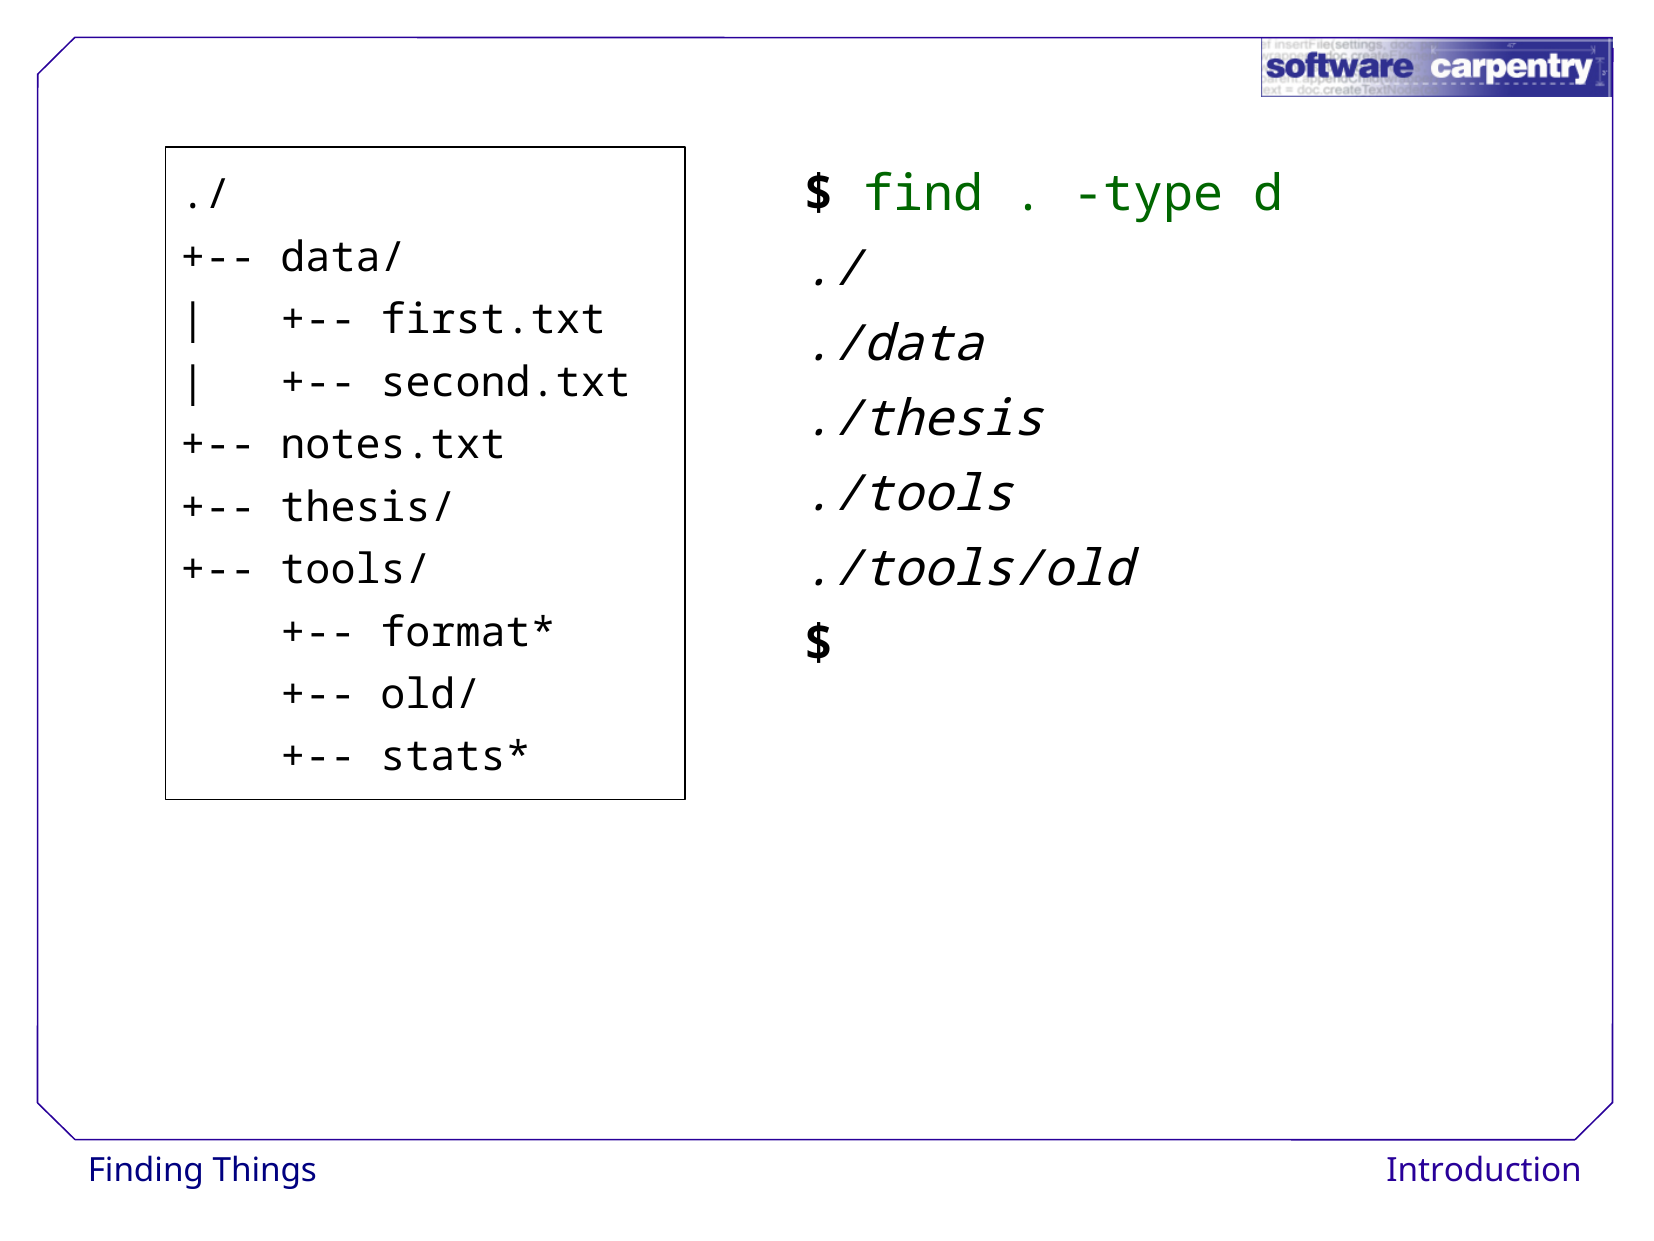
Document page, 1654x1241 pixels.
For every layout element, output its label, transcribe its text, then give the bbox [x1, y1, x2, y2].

text_box ./ +-- data/ | +-- first.txt | +-- second.txt +-- notes.txt +-- thesis/ +-- tools/ +-- format* +-- old/ +-- stats* [165, 147, 686, 800]
picture [1261, 39, 1613, 97]
text_box $ find . -type d ./ ./data ./thesis ./tools ./tools/old $ [789, 138, 1480, 1055]
